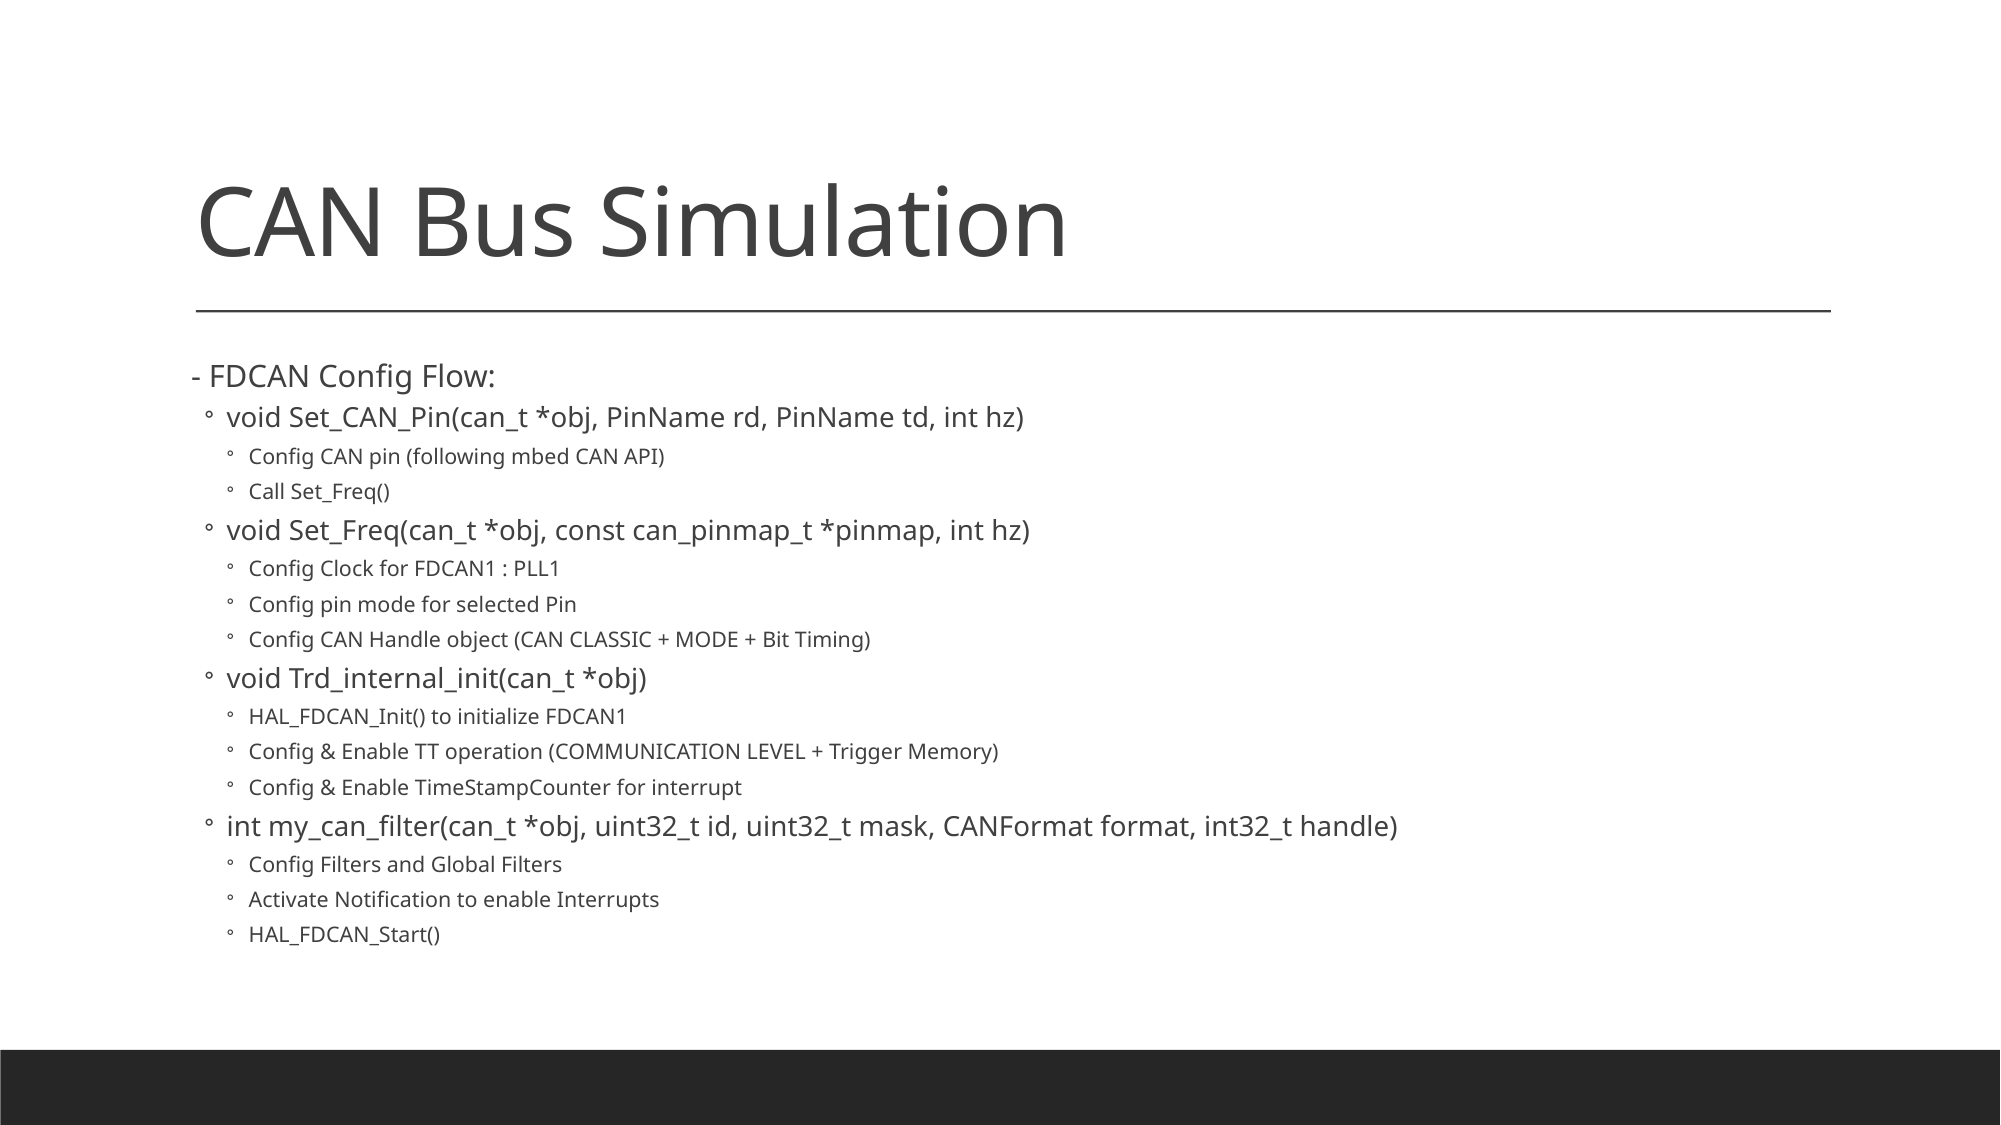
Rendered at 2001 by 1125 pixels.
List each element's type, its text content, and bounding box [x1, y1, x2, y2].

list - FDCAN Config Flow: void Set_CAN_Pin(can_t *obj, PinName rd, PinName td, int hz) Config CAN pin (following mbed CAN API) Call Set_Freq() void Set_Freq(can_t *obj, const can_pinmap_t *pinmap, int hz) Config Clock for FDCAN1 : PLL1 Config pin mode for selected Pin Config CAN Handle object (CAN CLASSIC + MODE + Bit Timing) void Trd_internal_init(can_t *obj) HAL_FDCAN_Init() to initialize FDCAN1 Config & Enable TT operation (COMMUNICATION LEVEL + Trigger Memory) Config & Enable TimeStampCounter for interrupt int my_can_filter(can_t *obj, uint32_t id, uint32_t mask, CANFormat format, int32_t handle) Config Filters and Global Filters Activate Notification to enable Interrupts HAL_FDCAN_Start() [180, 345, 1830, 963]
title CAN Bus Simulation [180, 47, 1830, 285]
